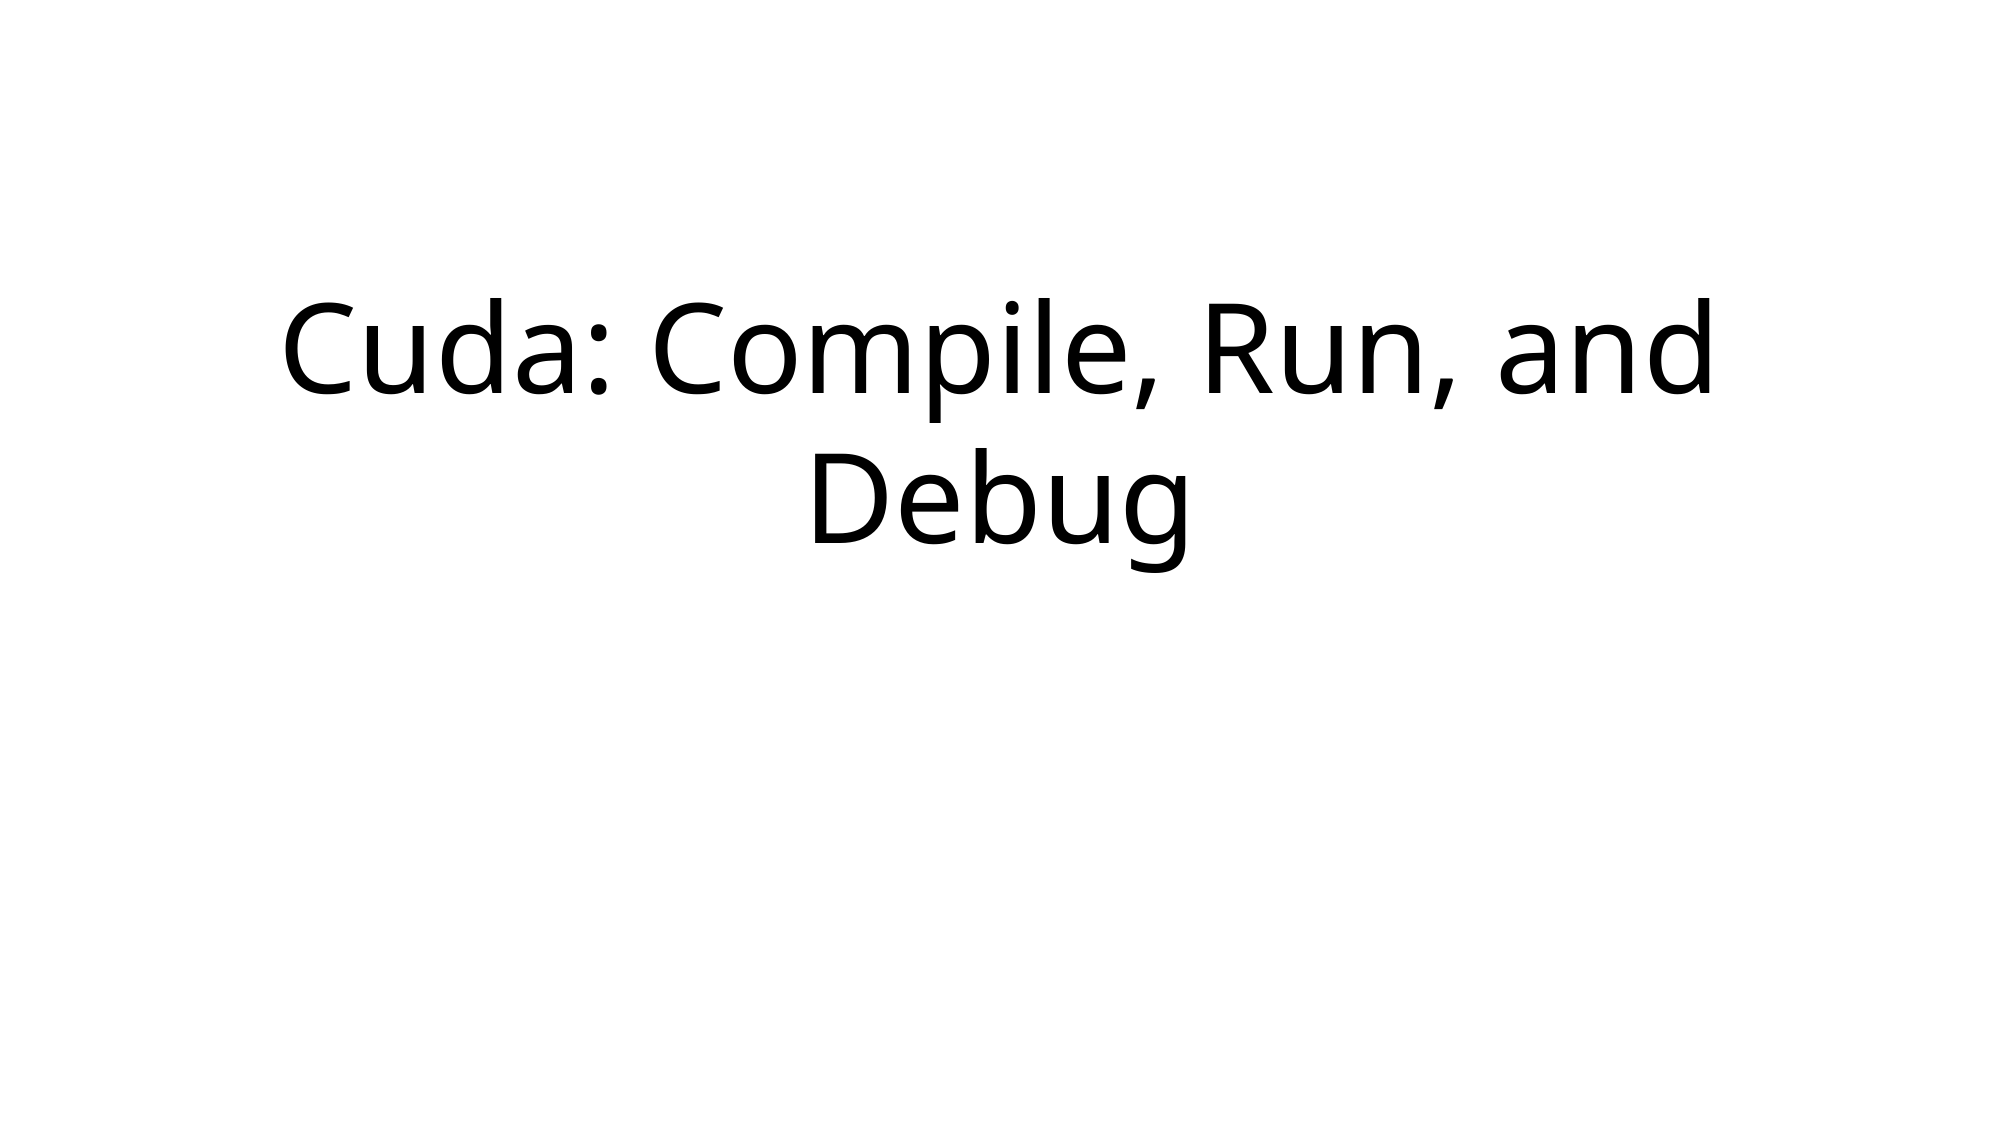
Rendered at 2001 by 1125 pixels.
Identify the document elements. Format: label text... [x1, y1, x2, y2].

title Cuda: Compile, Run, and Debug [249, 184, 1750, 576]
